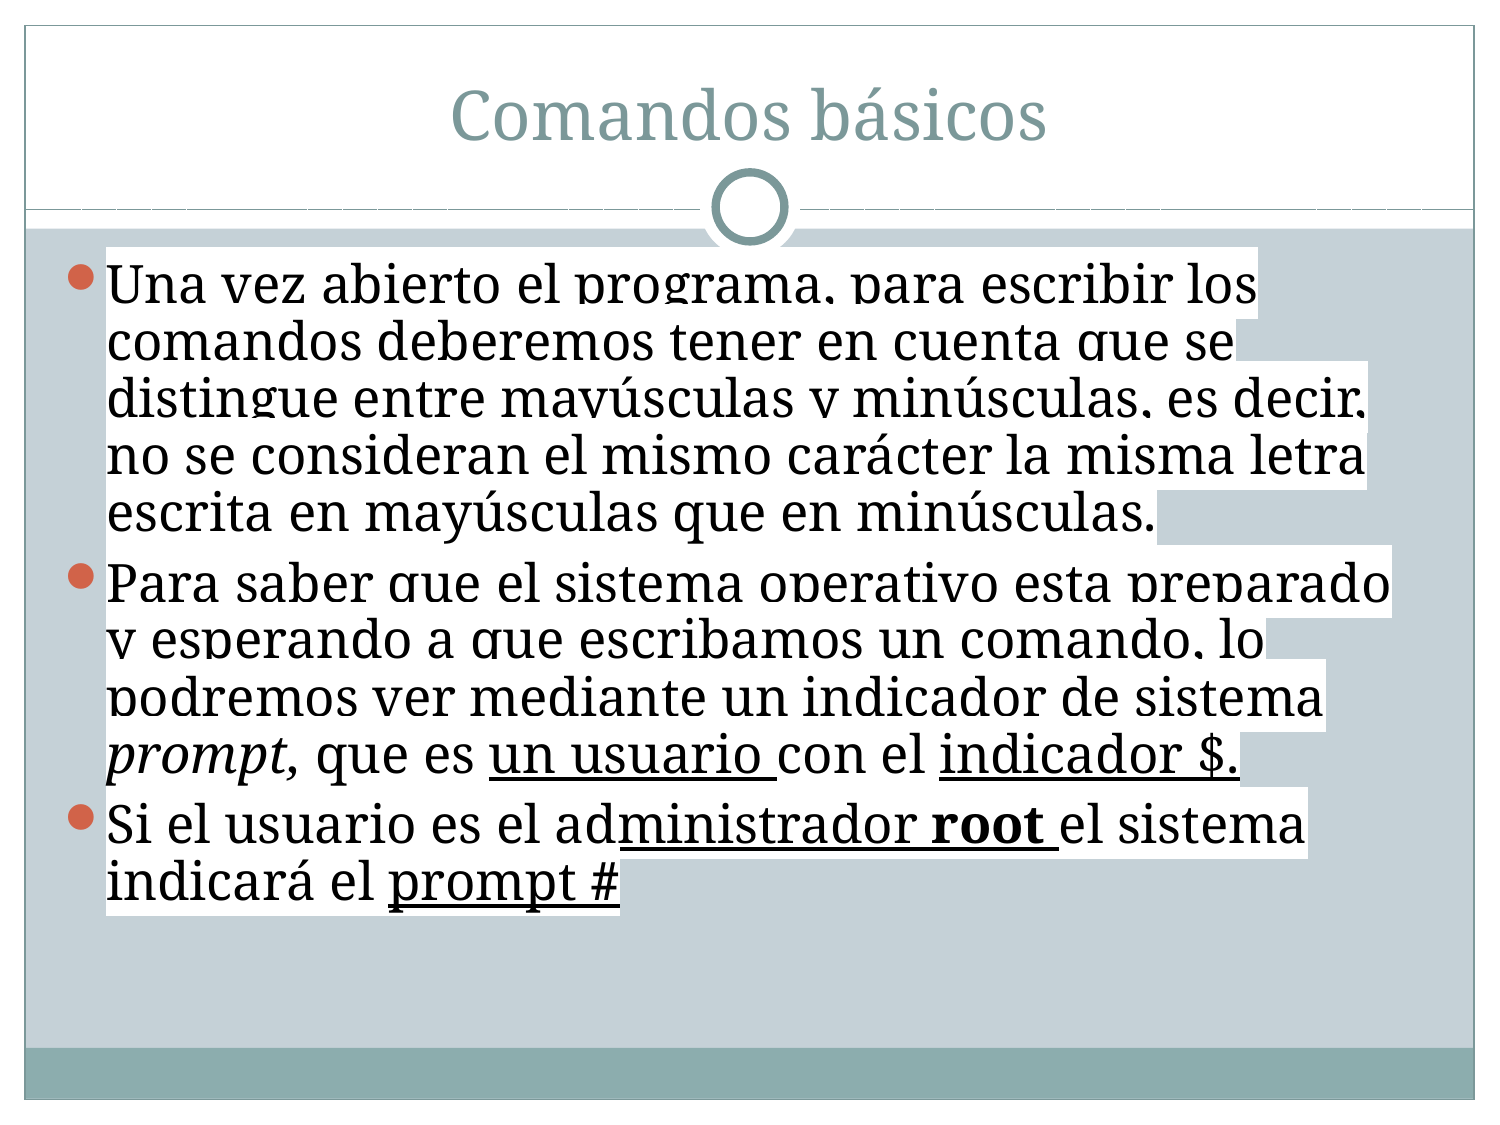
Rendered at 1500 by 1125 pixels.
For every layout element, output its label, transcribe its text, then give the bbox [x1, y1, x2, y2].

title Comandos básicos [49, 37, 1450, 162]
list Una vez abierto el programa, para escribir los comandos deberemos tener en cuenta que se distingue entre mayúsculas y minúsculas, es decir, no se consideran el mismo carácter la misma letra escrita en mayúsculas que en minúsculas. Para saber que el sistema operativo esta preparado y esperando a que escribamos un comando, lo podremos ver mediante un indicador de sistema prompt, que es un usuario con el indicador $. Si el usuario es el administrador root el sistema indicará el prompt # [49, 250, 1445, 1001]
